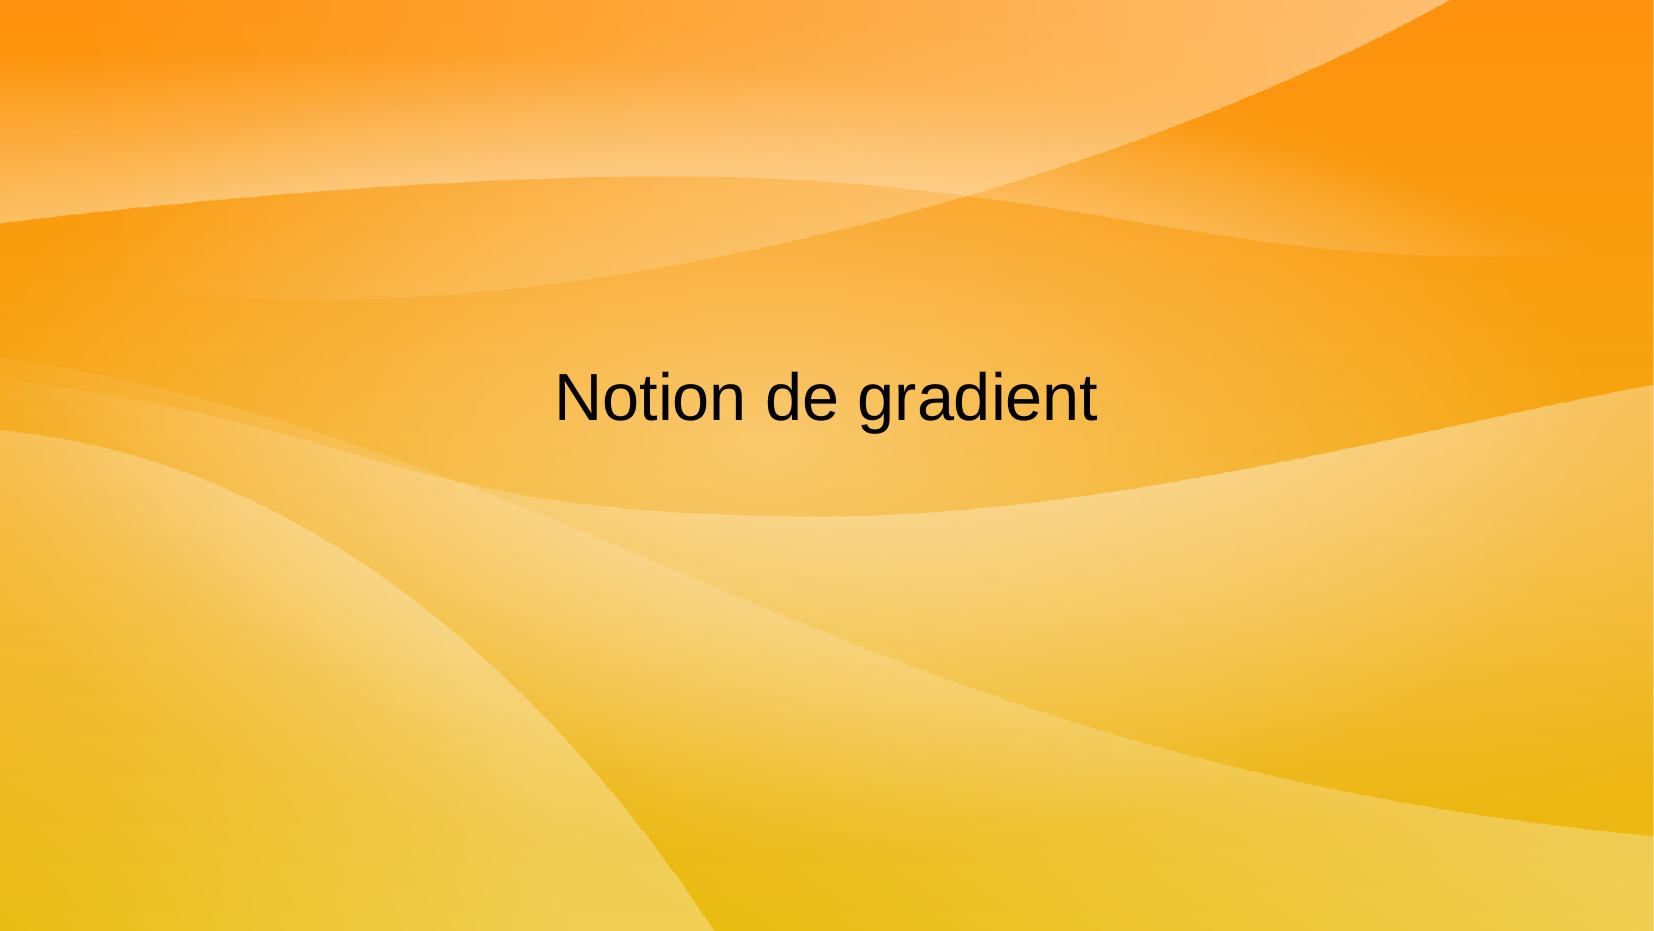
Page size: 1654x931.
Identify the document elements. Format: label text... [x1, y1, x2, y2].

subtitle Notion de gradient [82, 37, 1571, 757]
picture [0, 0, 1654, 931]
